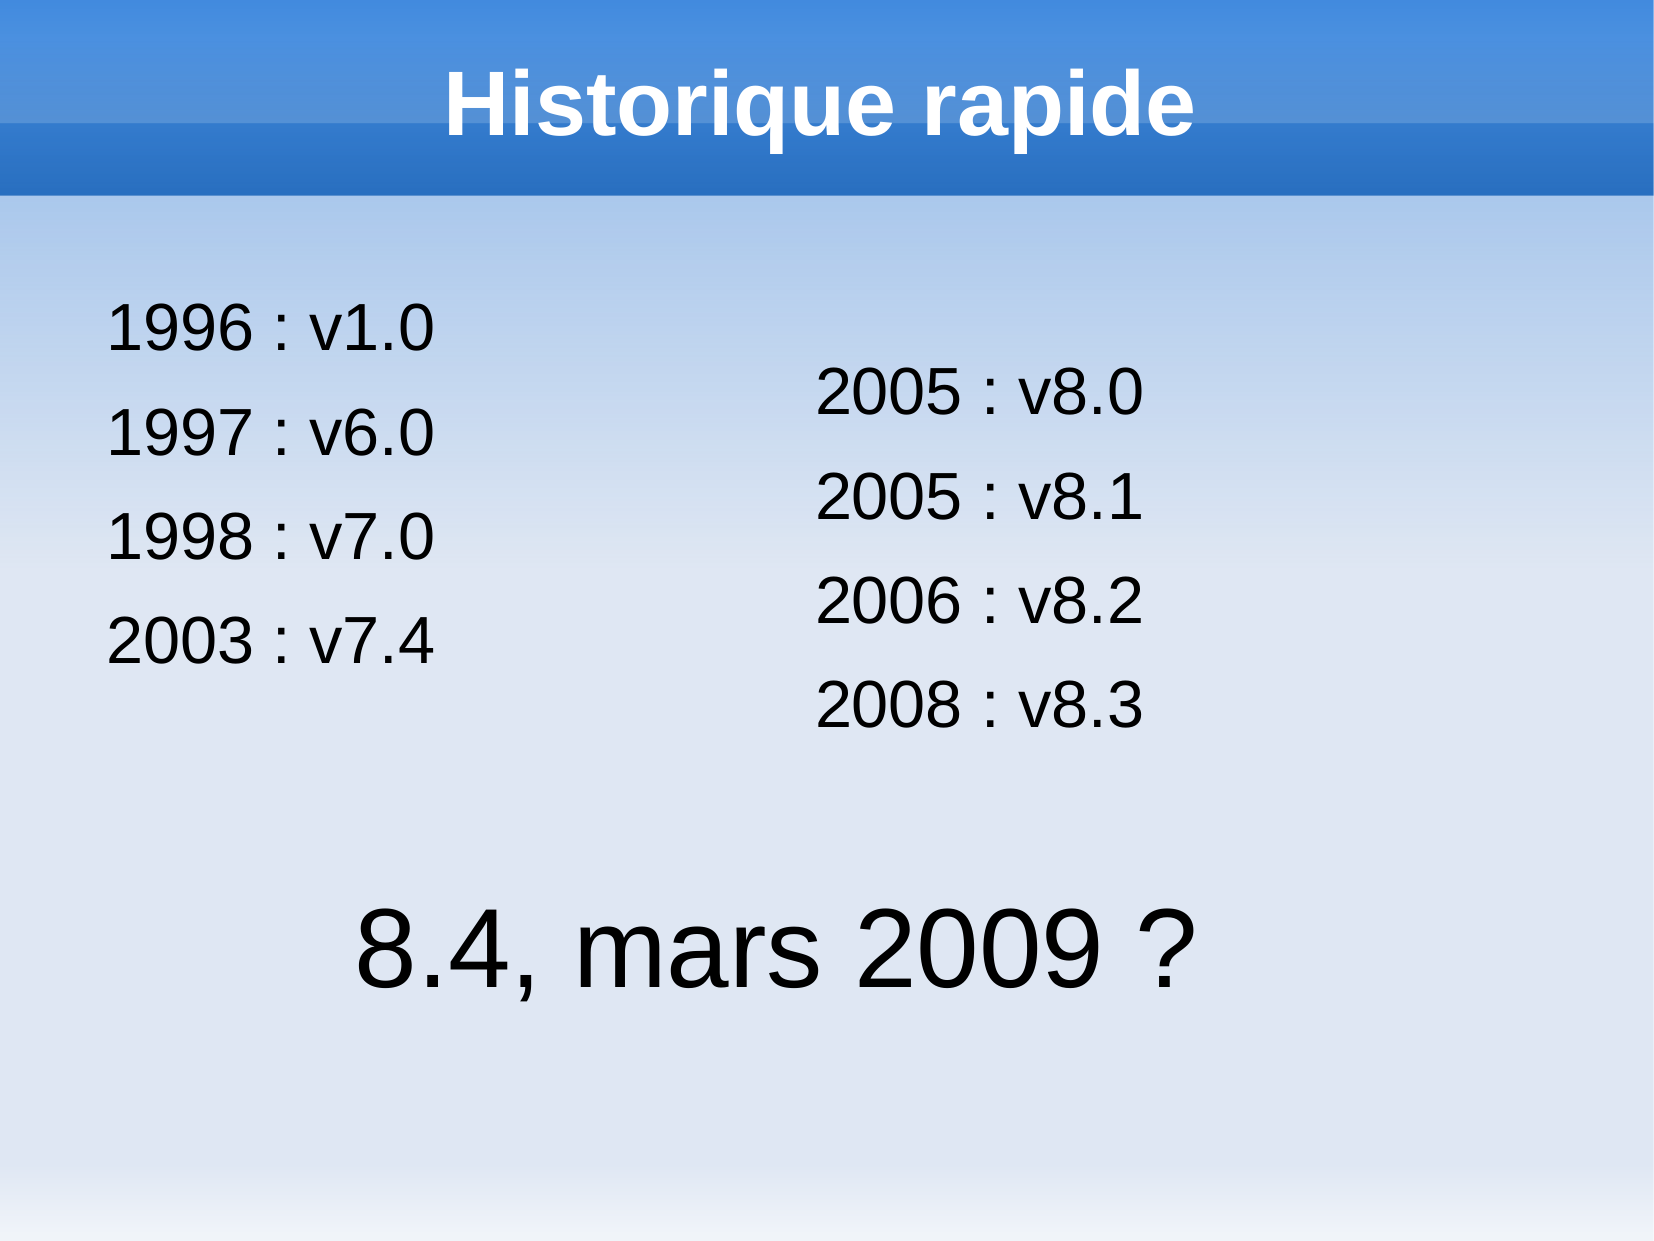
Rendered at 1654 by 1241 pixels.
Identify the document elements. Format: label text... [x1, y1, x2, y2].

title Historique rapide [76, 7, 1565, 200]
list 8.4, mars 2009 ? [236, 885, 1300, 1063]
picture [0, 0, 1654, 1241]
list 1996 : v1.0 1997 : v6.0 1998 : v7.0 2003 : v7.4 [88, 290, 804, 739]
list 2005 : v8.0 2005 : v8.1 2006 : v8.2 2008 : v8.3 [797, 354, 1512, 798]
